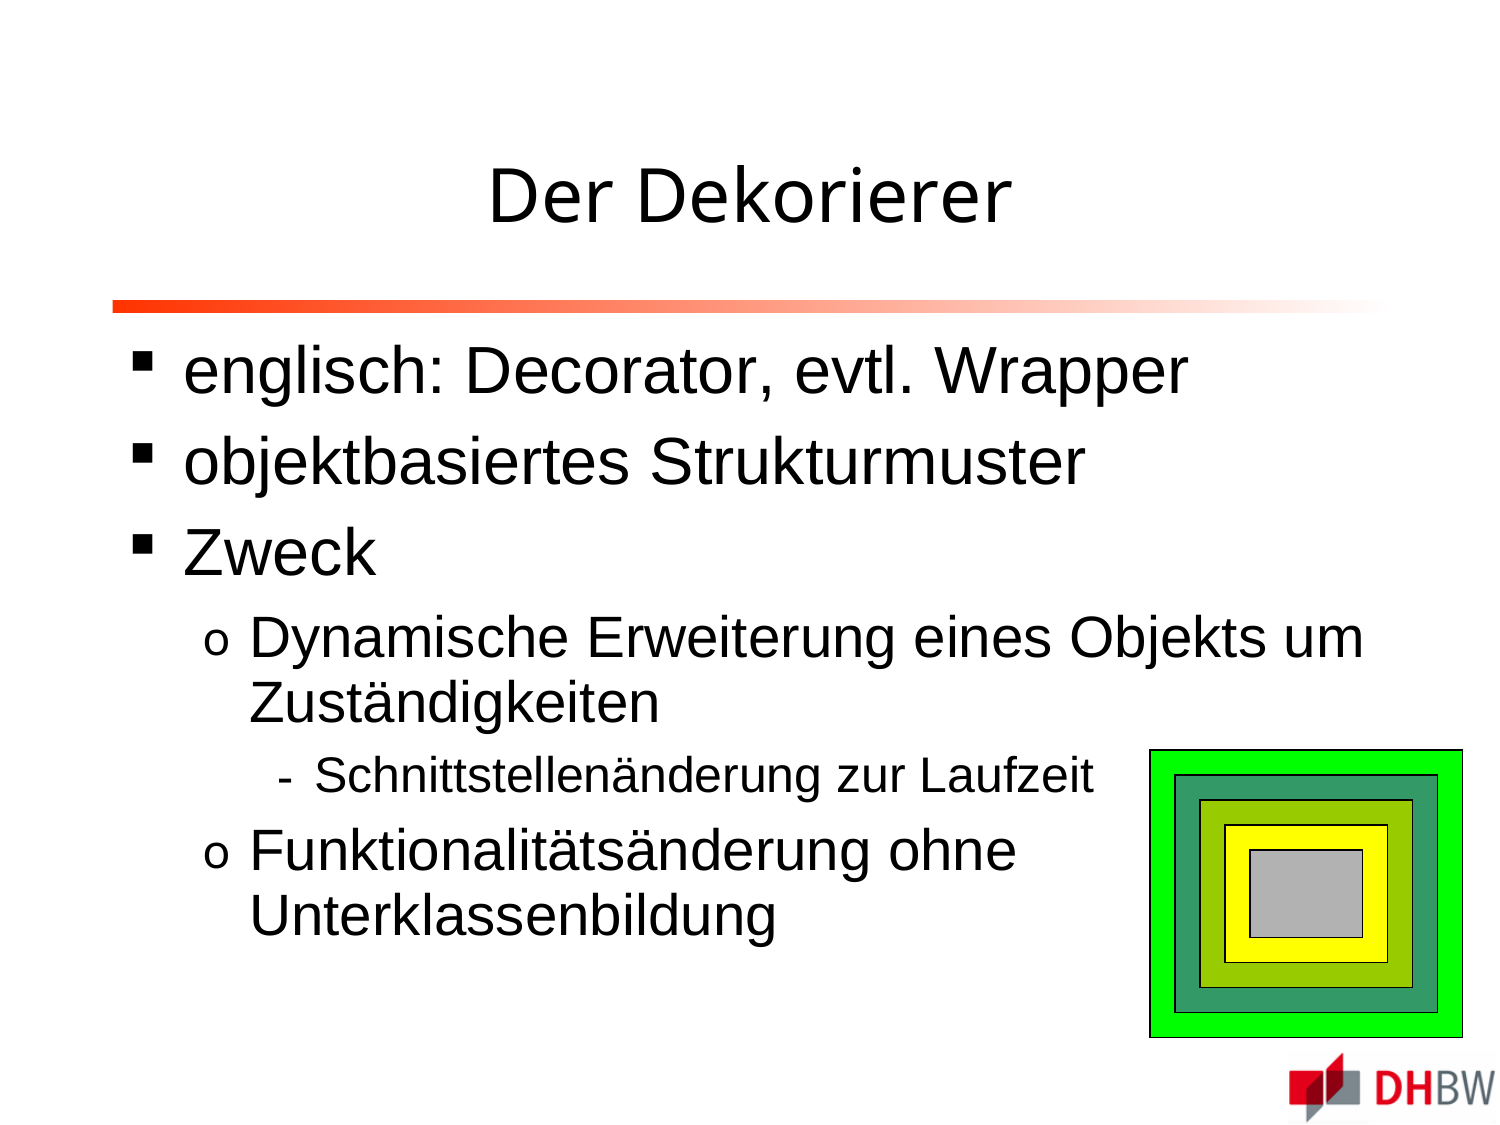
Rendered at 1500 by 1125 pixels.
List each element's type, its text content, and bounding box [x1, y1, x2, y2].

text_box [1149, 750, 1463, 1038]
picture [1288, 1051, 1496, 1124]
list englisch: Decorator, evtl. Wrapper objektbasiertes Strukturmuster Zweck Dynamische Erweiterung eines Objekts um Zuständigkeiten Schnittstellenänderung zur Laufzeit Funktionalitätsänderung ohne Unterklassenbildung [112, 324, 1388, 1051]
title Der Dekorierer [112, 99, 1388, 288]
